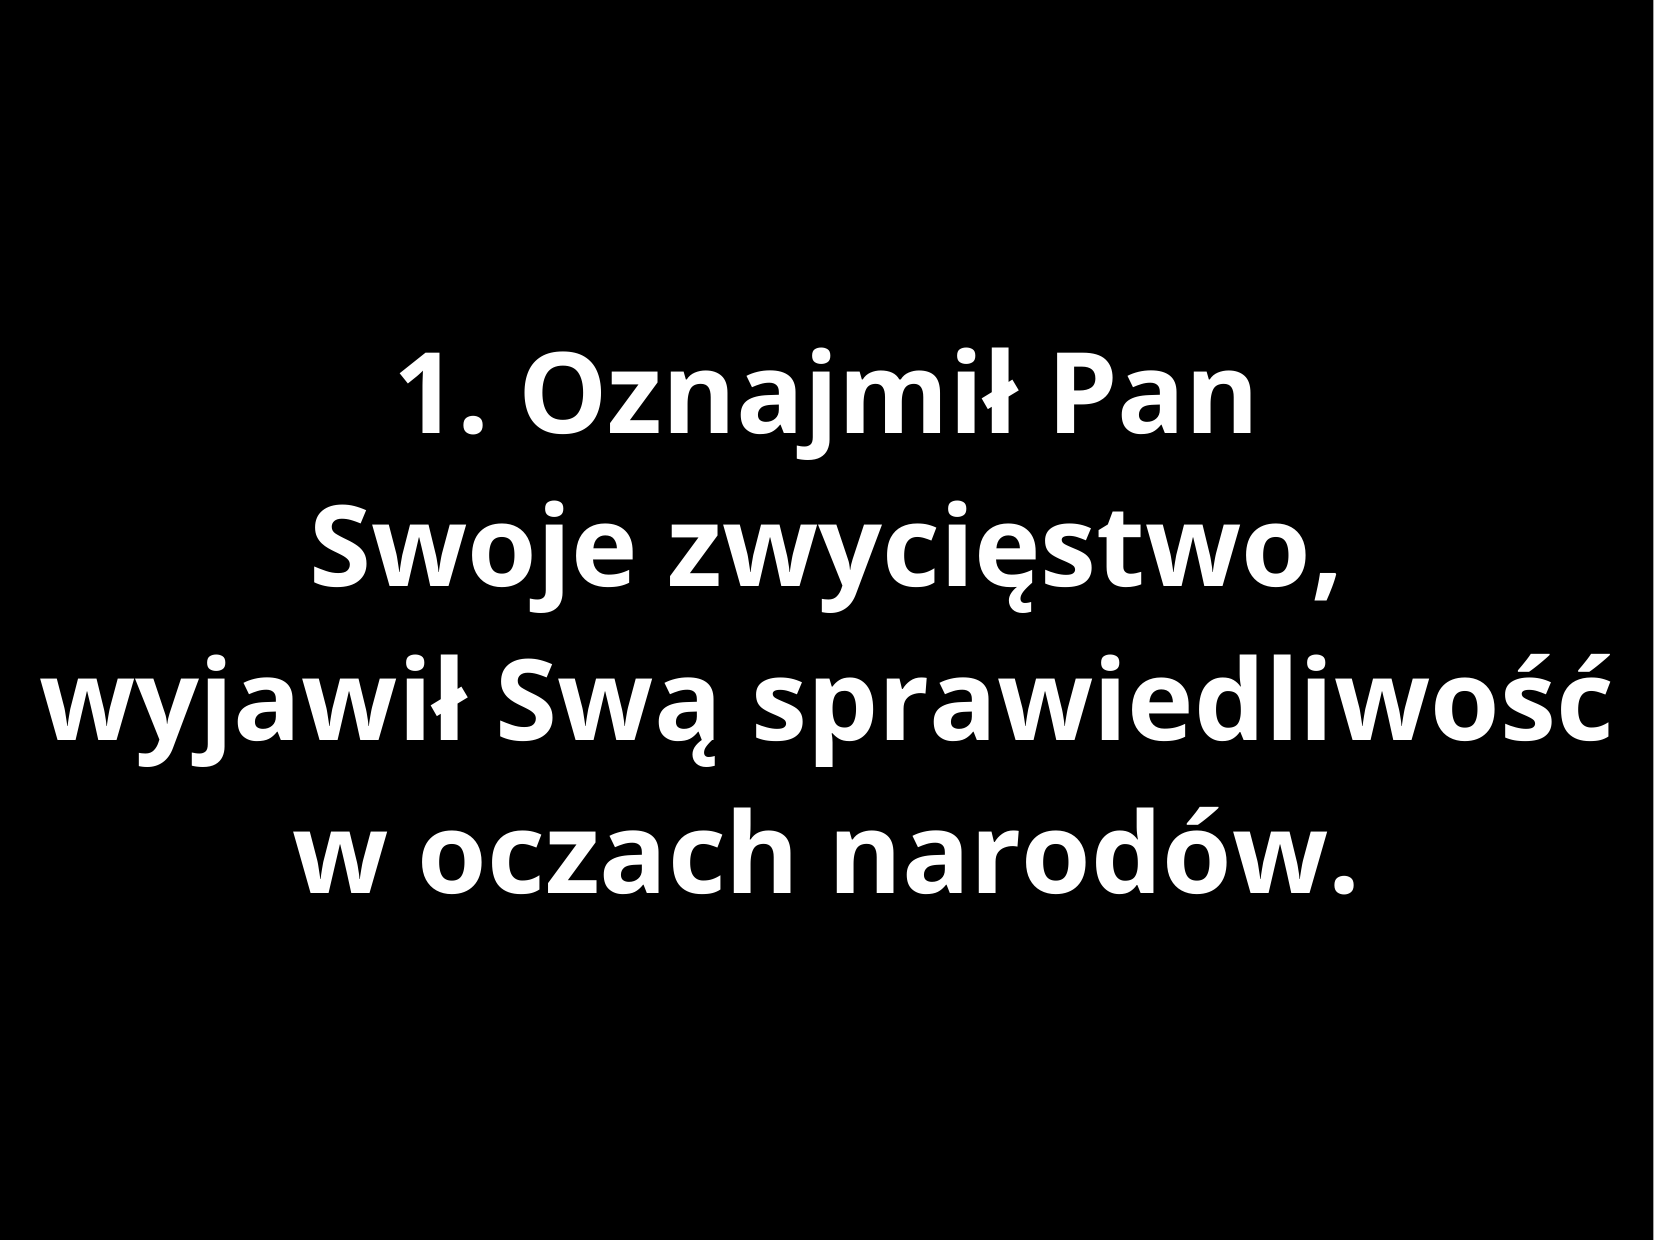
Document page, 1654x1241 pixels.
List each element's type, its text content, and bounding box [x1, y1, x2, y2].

title 1. Oznajmił Pan Swoje zwycięstwo, wyjawił Swą sprawiedliwość w oczach narodów. [0, 0, 1654, 1240]
